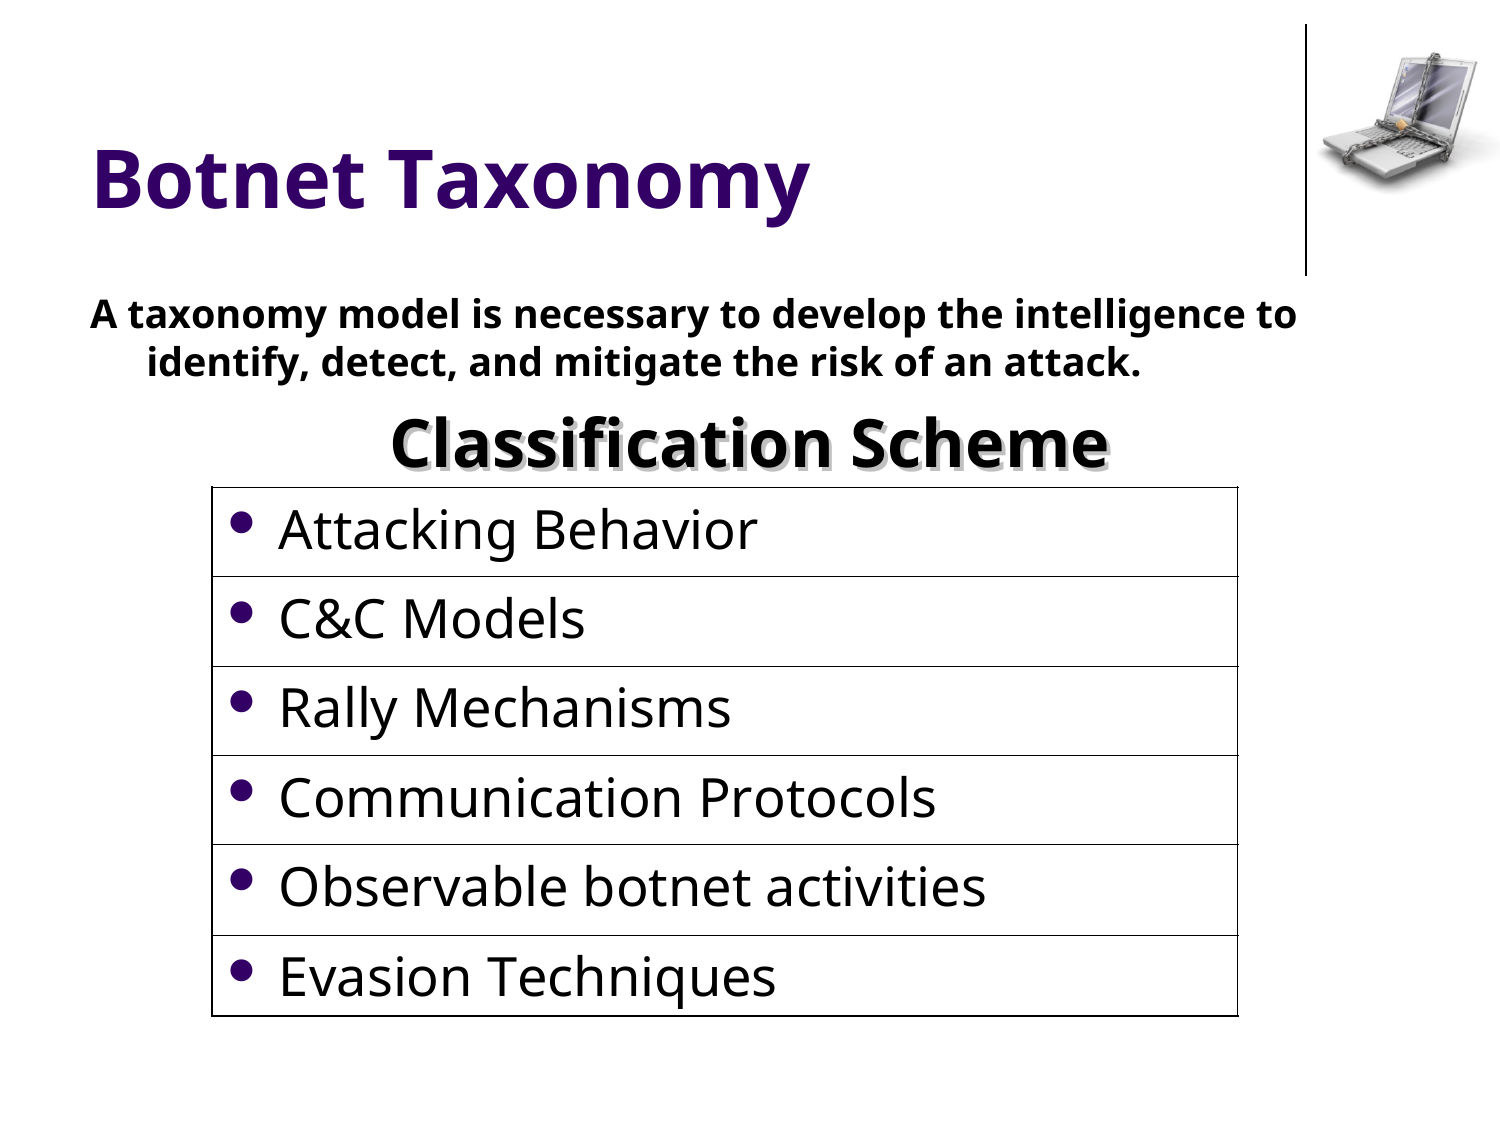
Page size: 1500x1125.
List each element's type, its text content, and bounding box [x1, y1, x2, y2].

table_cell Observable botnet activities [213, 845, 1237, 935]
table_header Attacking Behavior [213, 488, 1237, 576]
table_cell Communication Protocols [213, 756, 1237, 844]
table_cell Rally Mechanisms [213, 667, 1237, 755]
list A taxonomy model is necessary to develop the intelligence to identify, detect, and mitigate the risk of an attack. Classification Scheme [75, 282, 1426, 1006]
title Botnet Taxonomy [74, 20, 1313, 233]
table_cell C&C Models [213, 577, 1237, 666]
table_cell Evasion Techniques [213, 936, 1237, 1015]
picture [1313, 41, 1500, 200]
